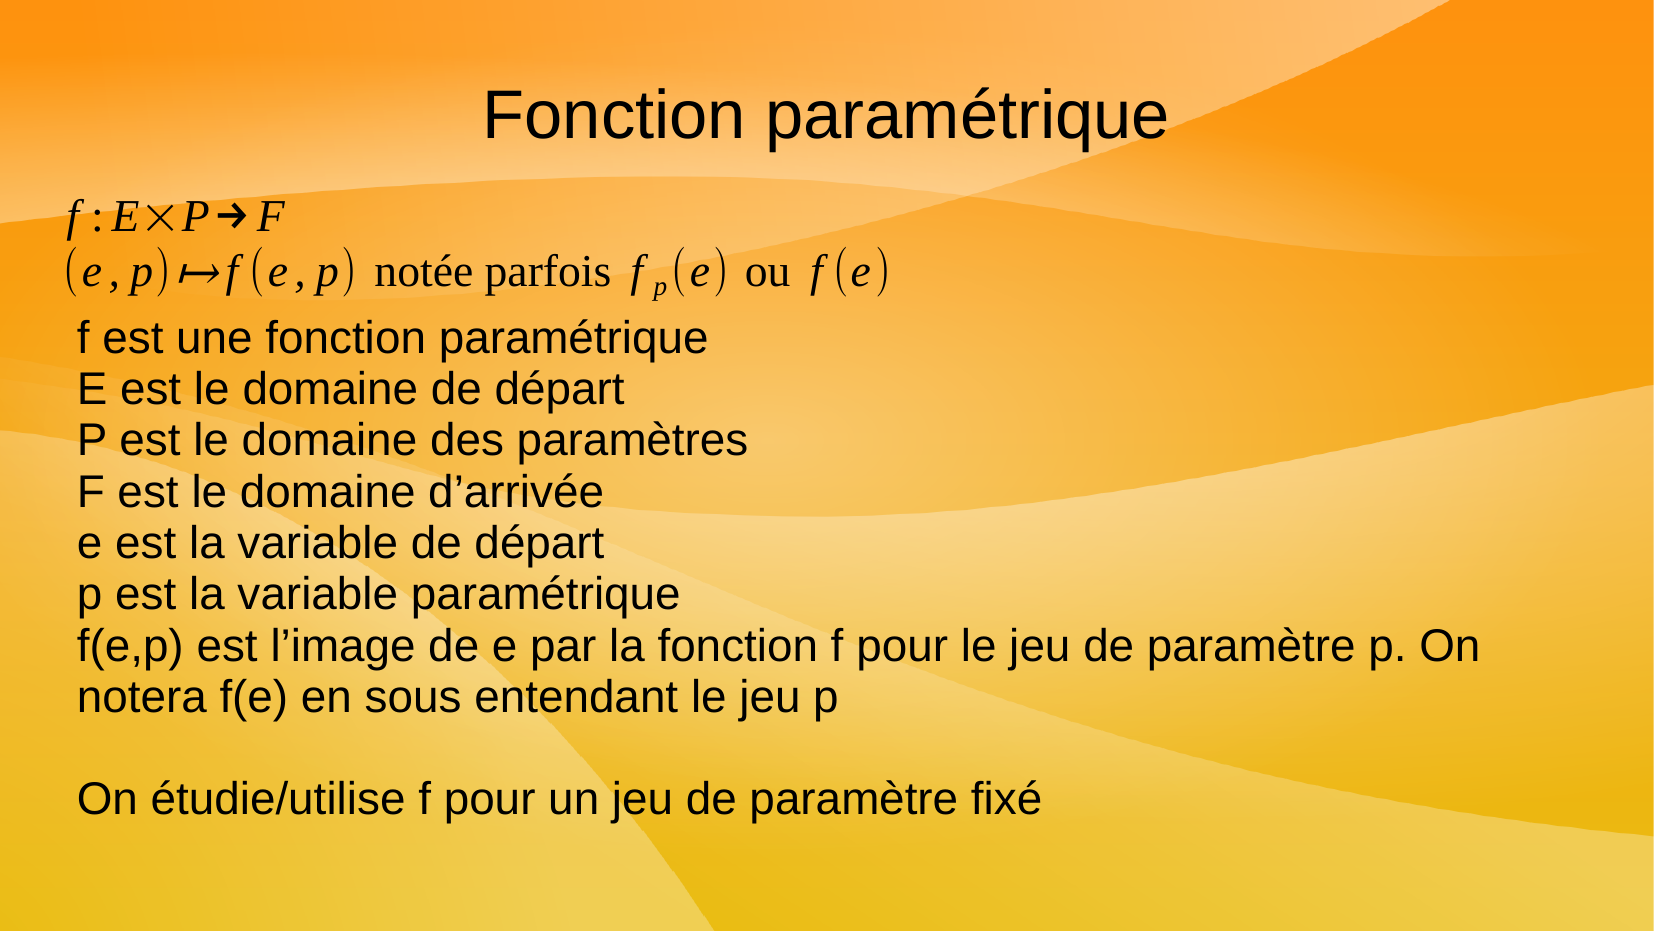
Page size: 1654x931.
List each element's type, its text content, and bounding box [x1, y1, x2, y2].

chart [63, 191, 891, 303]
picture [0, 0, 1654, 931]
title Fonction paramétrique [82, 37, 1571, 193]
subtitle f est une fonction paramétrique E est le domaine de départ P est le domaine des paramètres F est le domaine d’arrivée e est la variable de départ p est la variable paramétrique f(e,p) est l’image de e par la fonction f pour le jeu de paramètre p. On notera f(e) en sous entendant le jeu p On étudie/utilise f pour un jeu de paramètre fixé [76, 158, 1565, 876]
